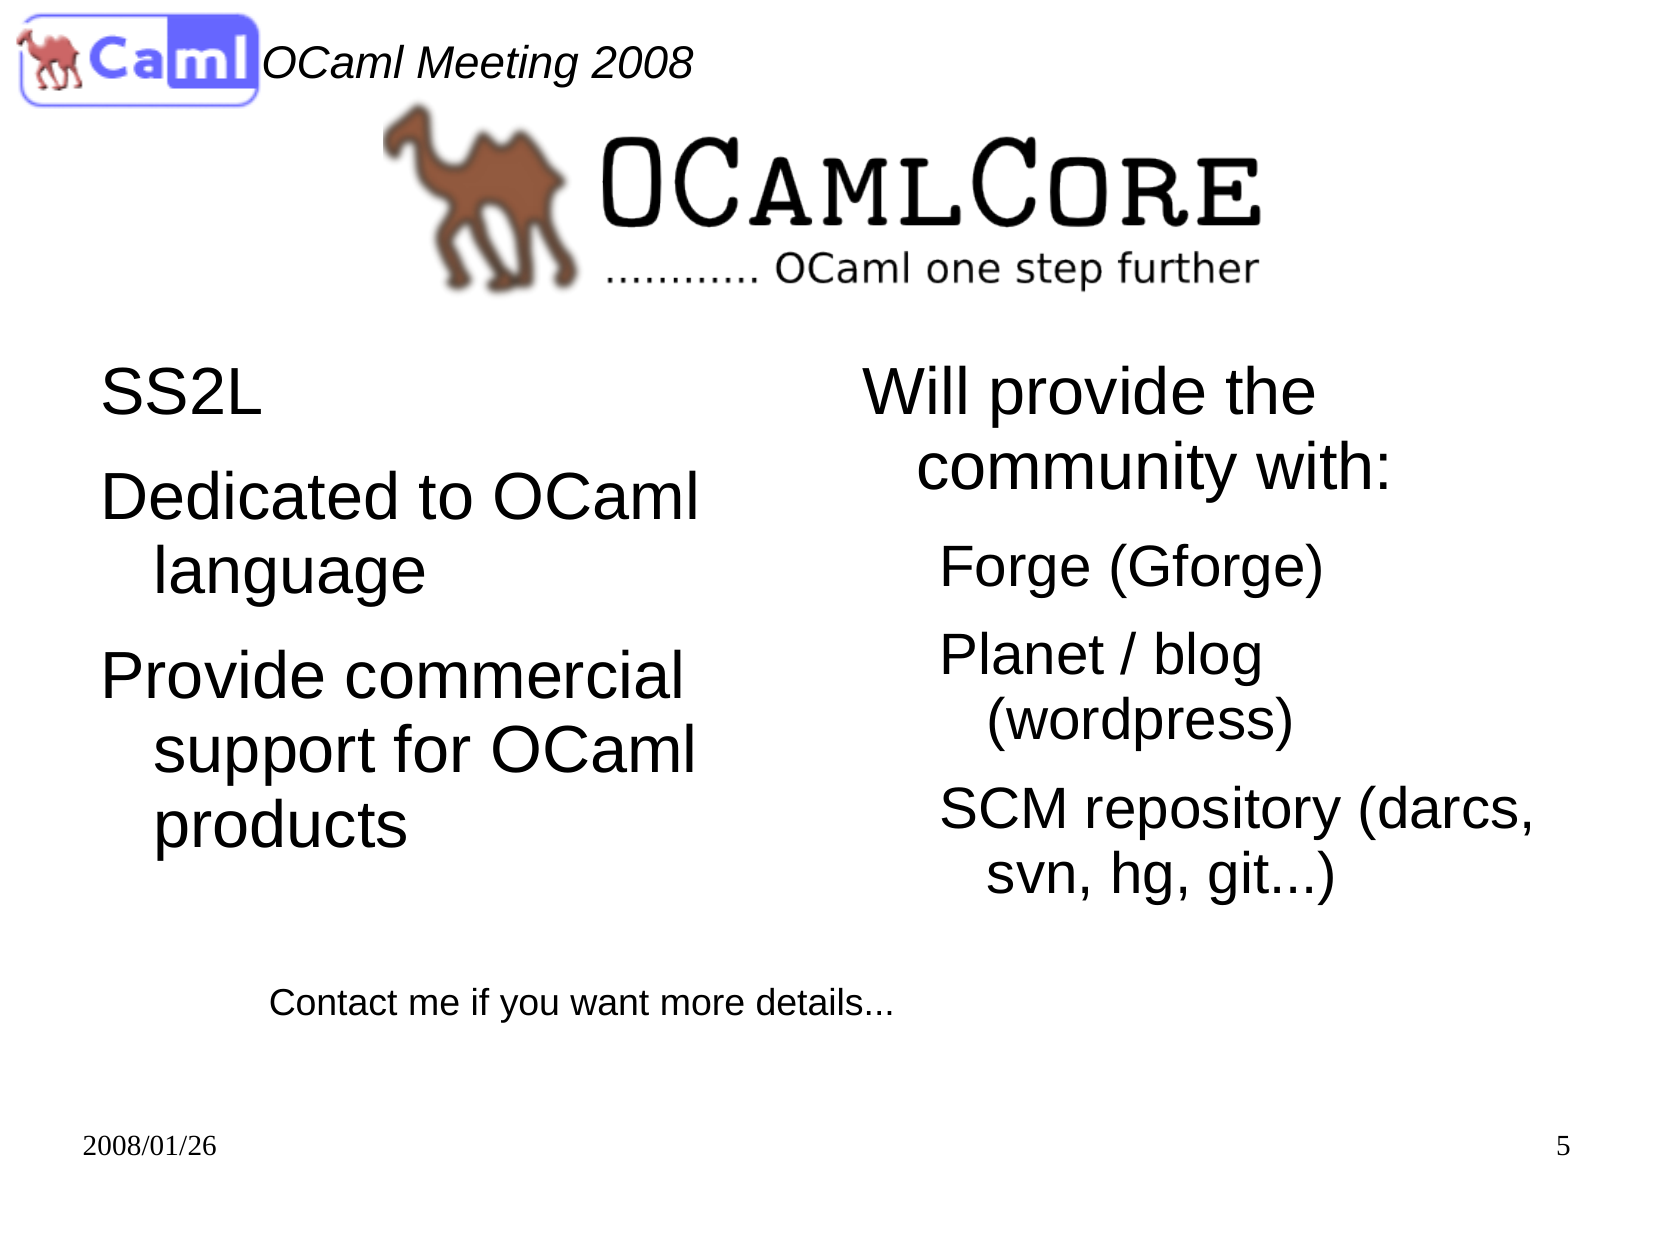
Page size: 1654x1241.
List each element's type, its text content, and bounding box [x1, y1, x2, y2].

picture [13, 3, 267, 119]
text_box Contact me if you want more details... [236, 974, 1451, 1064]
picture [383, 58, 1270, 306]
list Will provide the community with: Forge (Gforge) Planet / blog (wordpress) SCM repository (darcs, svn, hg, git...) [845, 354, 1572, 1109]
list SS2L Dedicated to OCaml language Provide commercial support for OCaml products [82, 354, 809, 1109]
